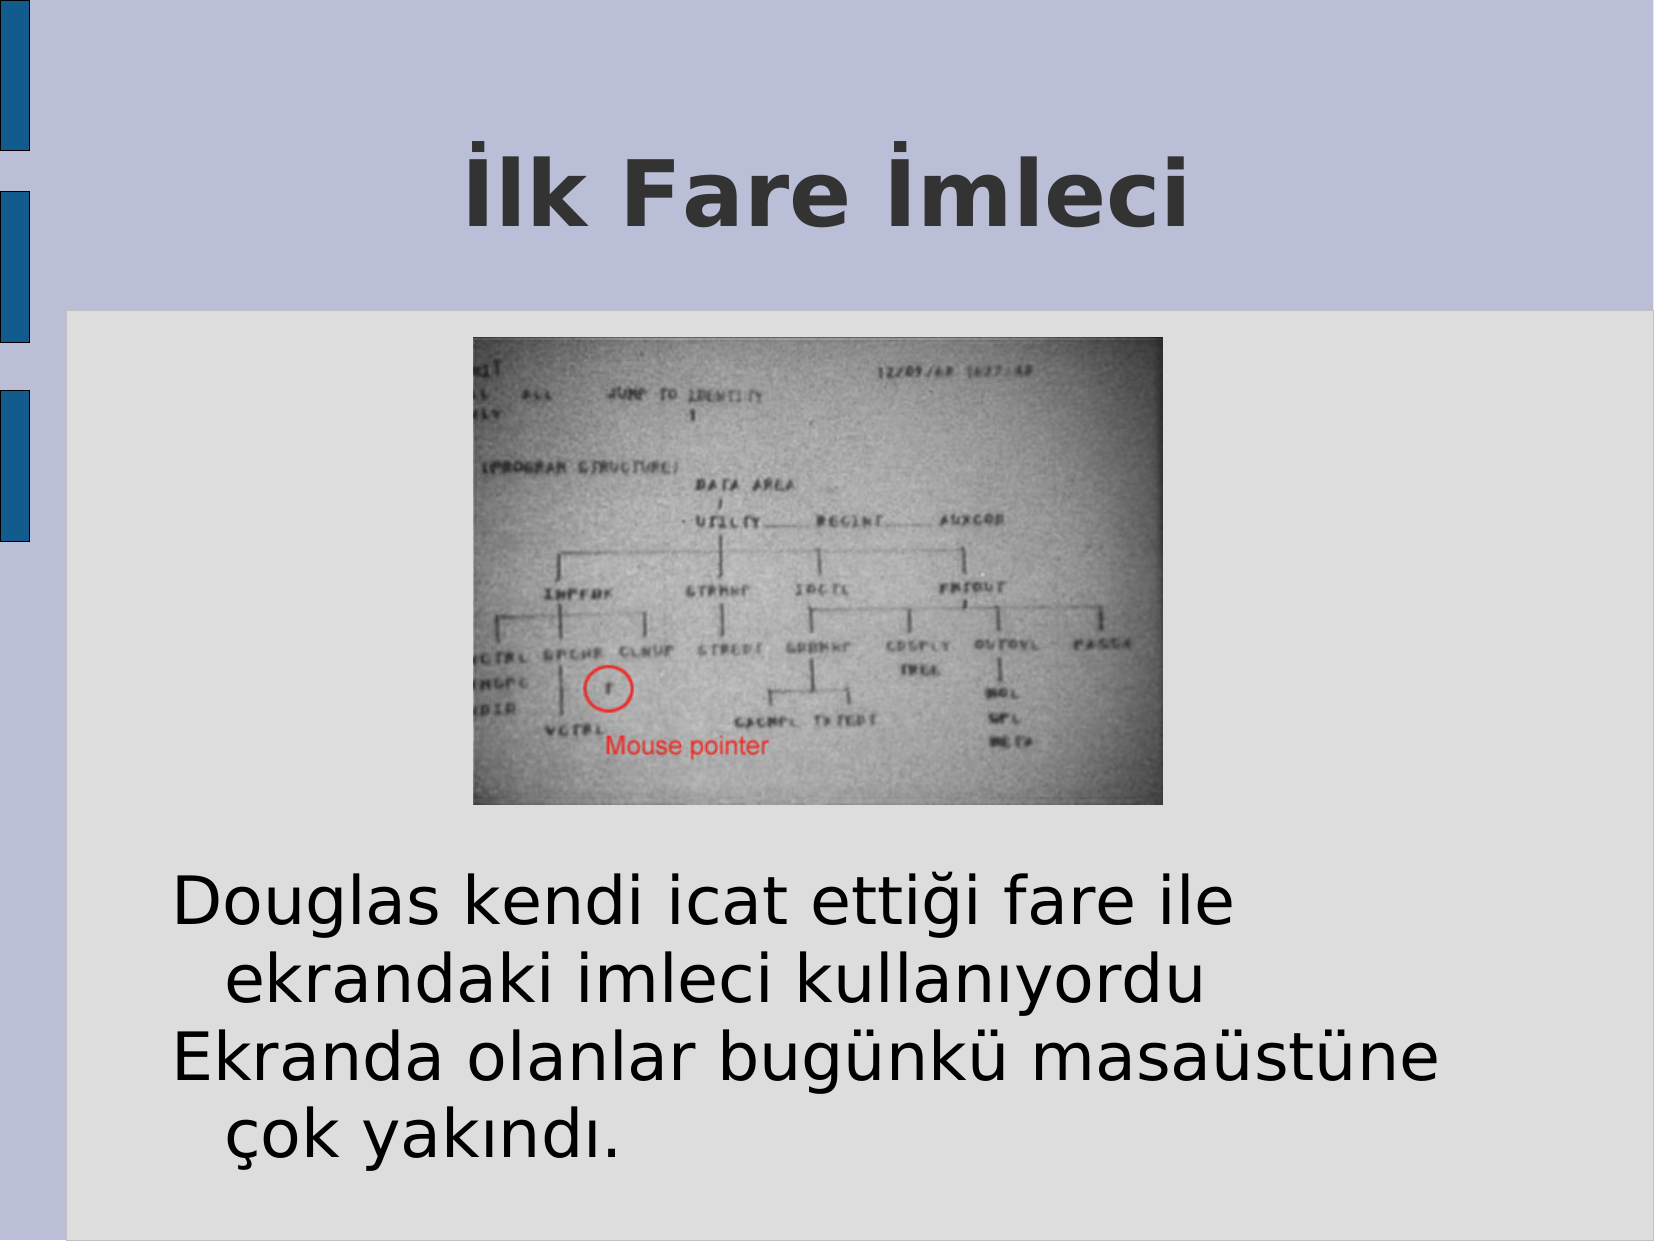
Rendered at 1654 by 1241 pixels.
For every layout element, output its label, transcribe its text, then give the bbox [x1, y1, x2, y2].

list Douglas kendi icat ettiği fare ile ekrandaki imleci kullanıyordu Ekranda olanlar bugünkü masaüstüne çok yakındı. [153, 862, 1463, 1174]
picture [473, 337, 1163, 805]
title İlk Fare İmleci [121, 91, 1534, 299]
